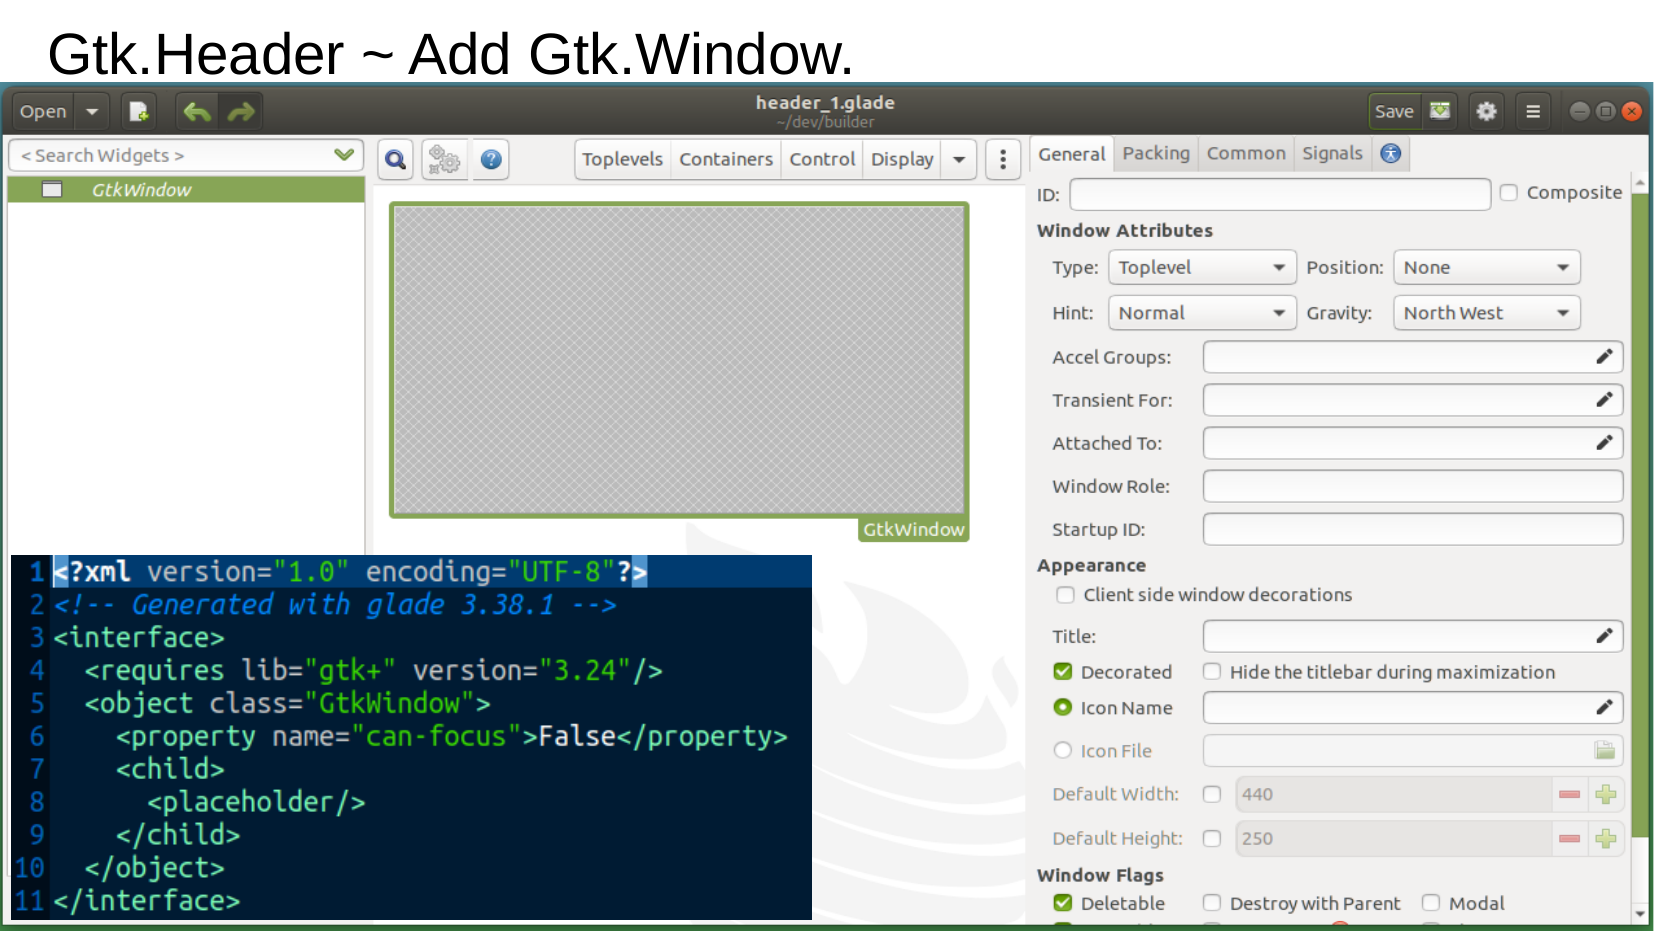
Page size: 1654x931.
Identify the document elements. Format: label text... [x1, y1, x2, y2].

title Gtk.Header ~ Add Gtk.Window. [47, 16, 1571, 82]
picture [0, 82, 1654, 931]
